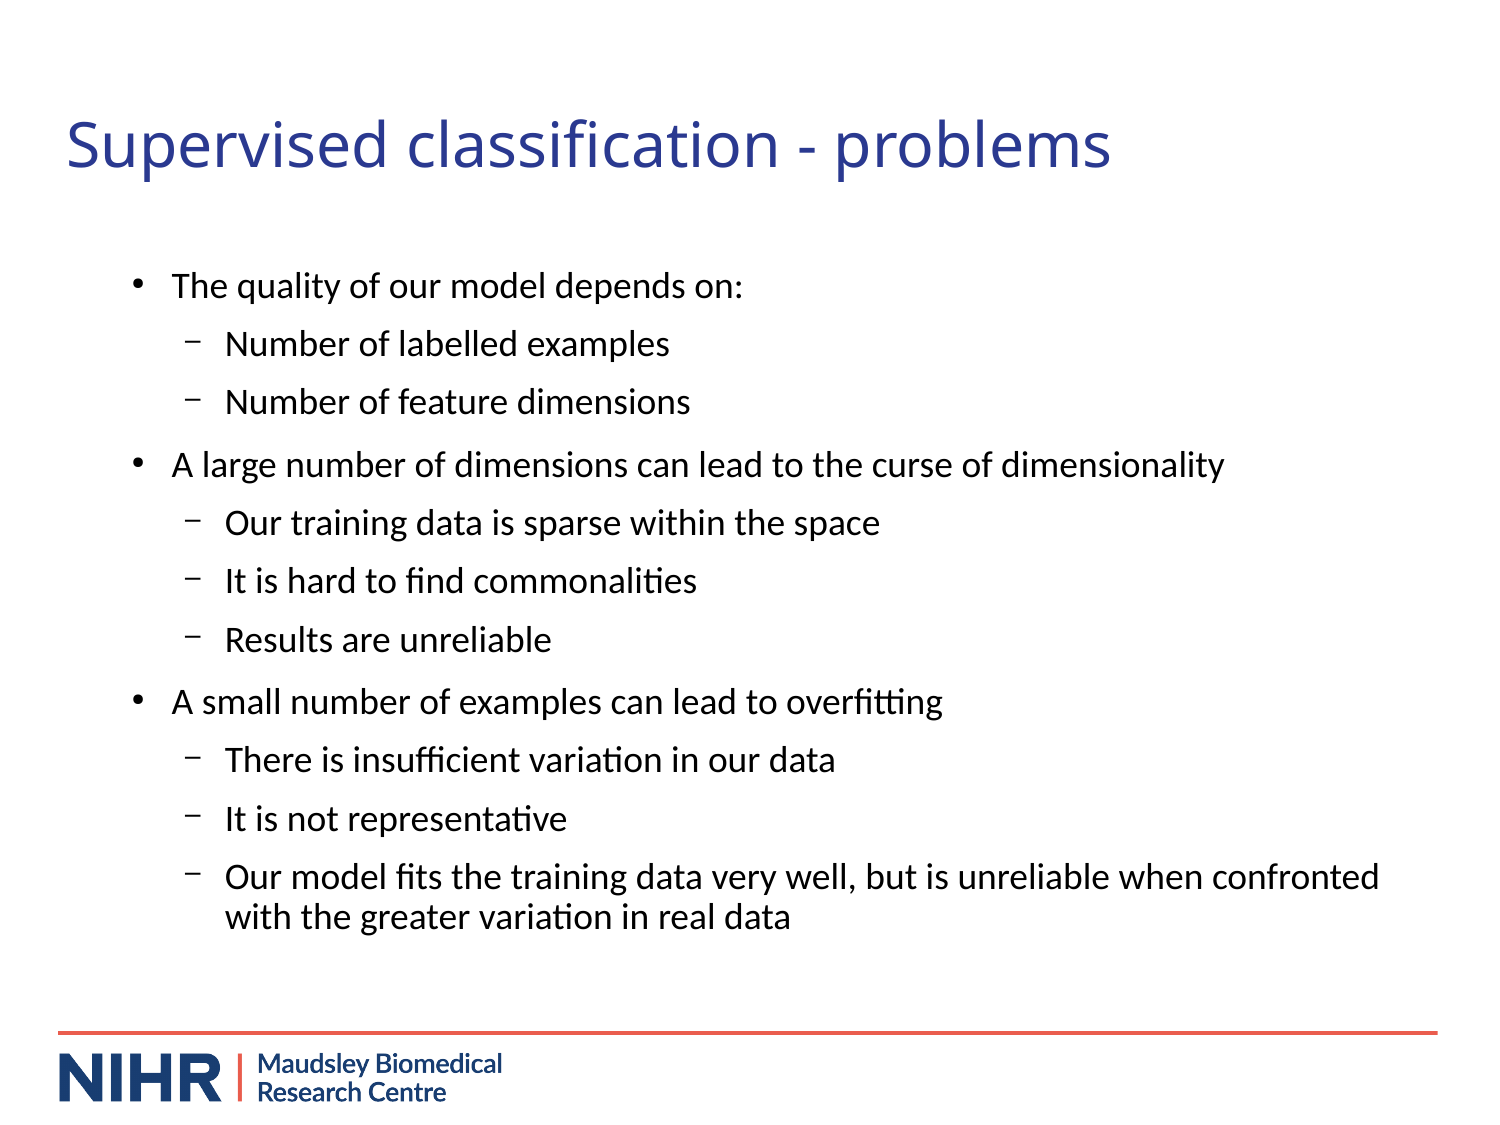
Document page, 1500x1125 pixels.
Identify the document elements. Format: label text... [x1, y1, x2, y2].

title Supervised classification - problems [51, 89, 1449, 223]
picture [29, 1018, 531, 1125]
list The quality of our model depends on: Number of labelled examples Number of feature dimensions A large number of dimensions can lead to the curse of dimensionality Our training data is sparse within the space It is hard to find commonalities Results are unreliable A small number of examples can lead to overfitting There is insufficient variation in our data It is not representative Our model fits the training data very well, but is unreliable when confronted with the greater variation in real data [118, 223, 1447, 945]
